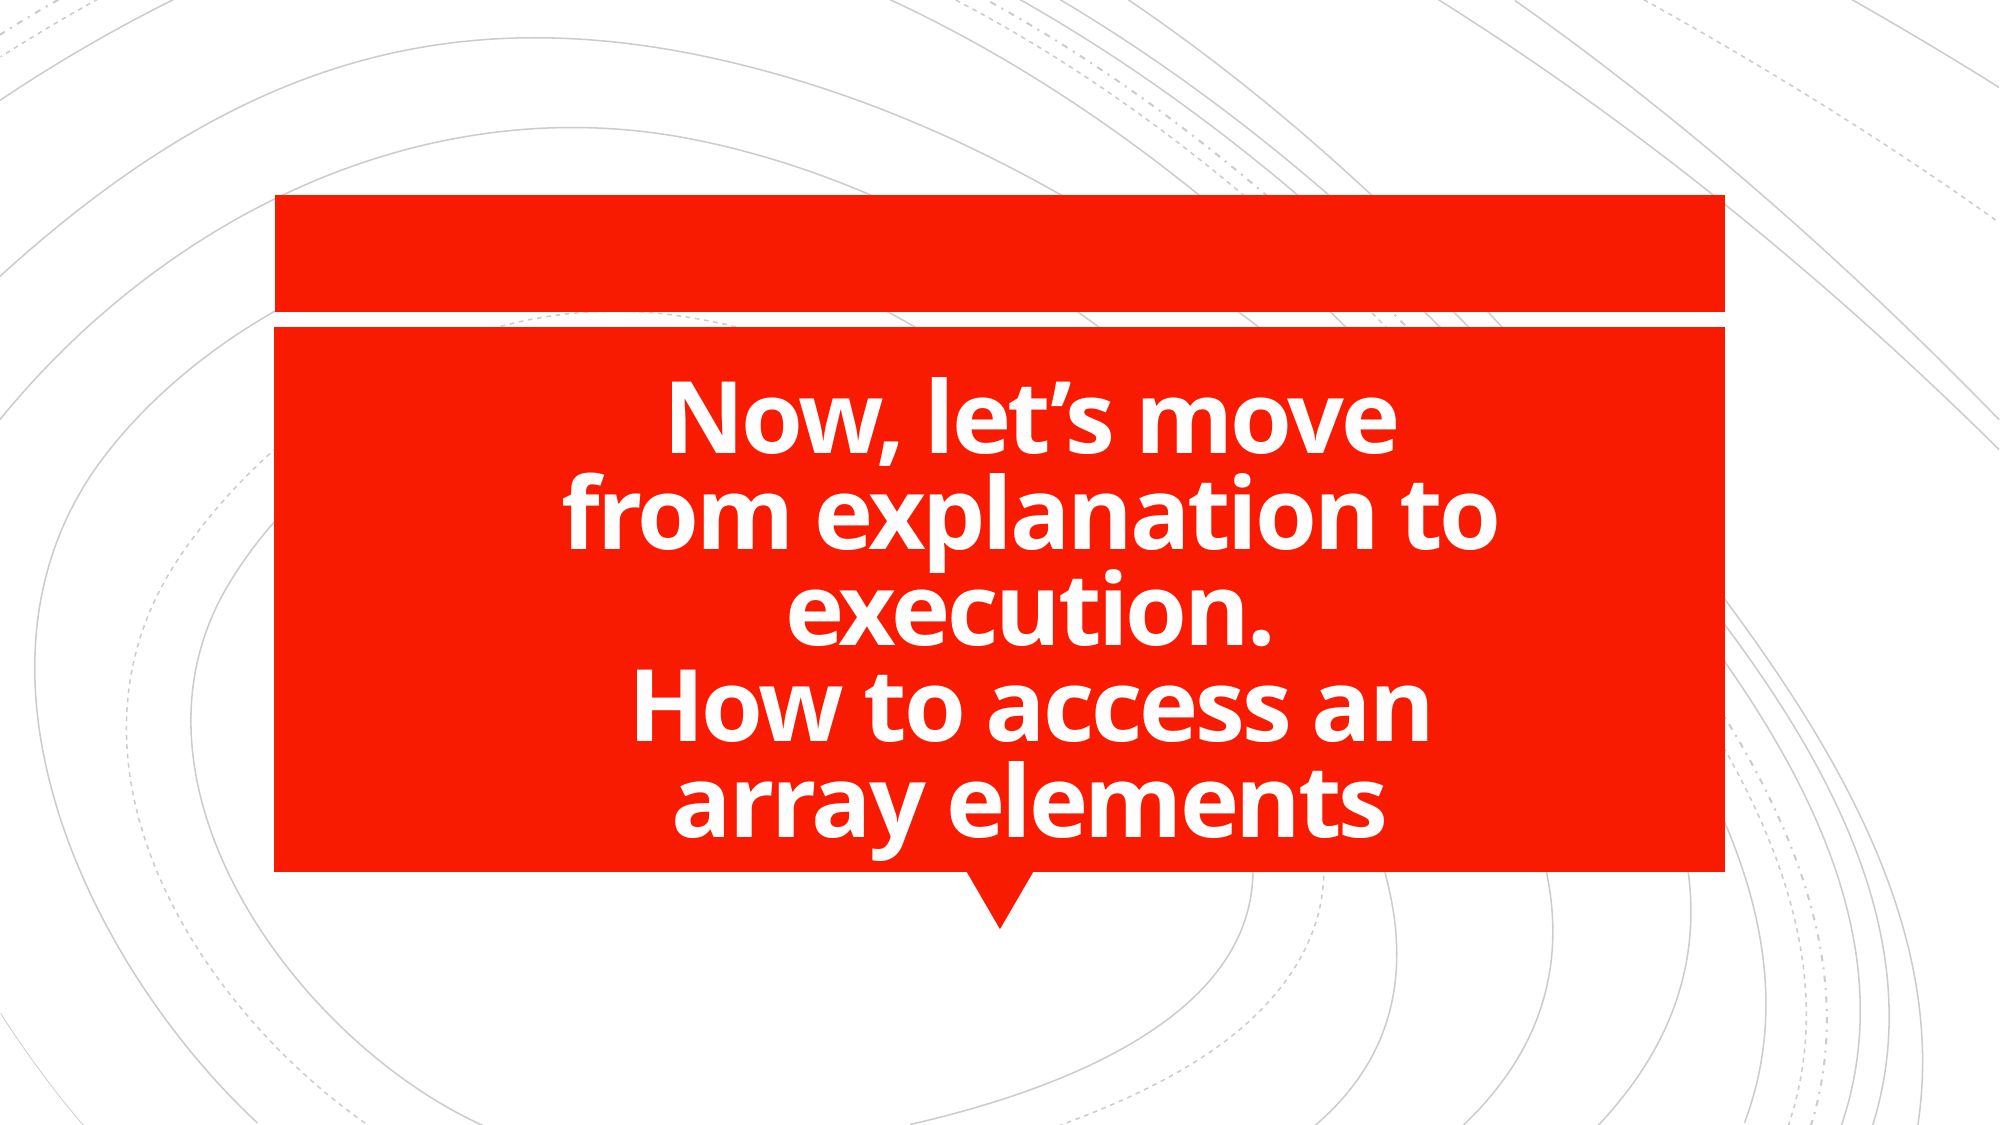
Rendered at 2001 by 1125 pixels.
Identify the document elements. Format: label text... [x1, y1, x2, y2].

title Now, let’s move from explanation to execution. How to access an array elements [507, 304, 1554, 857]
